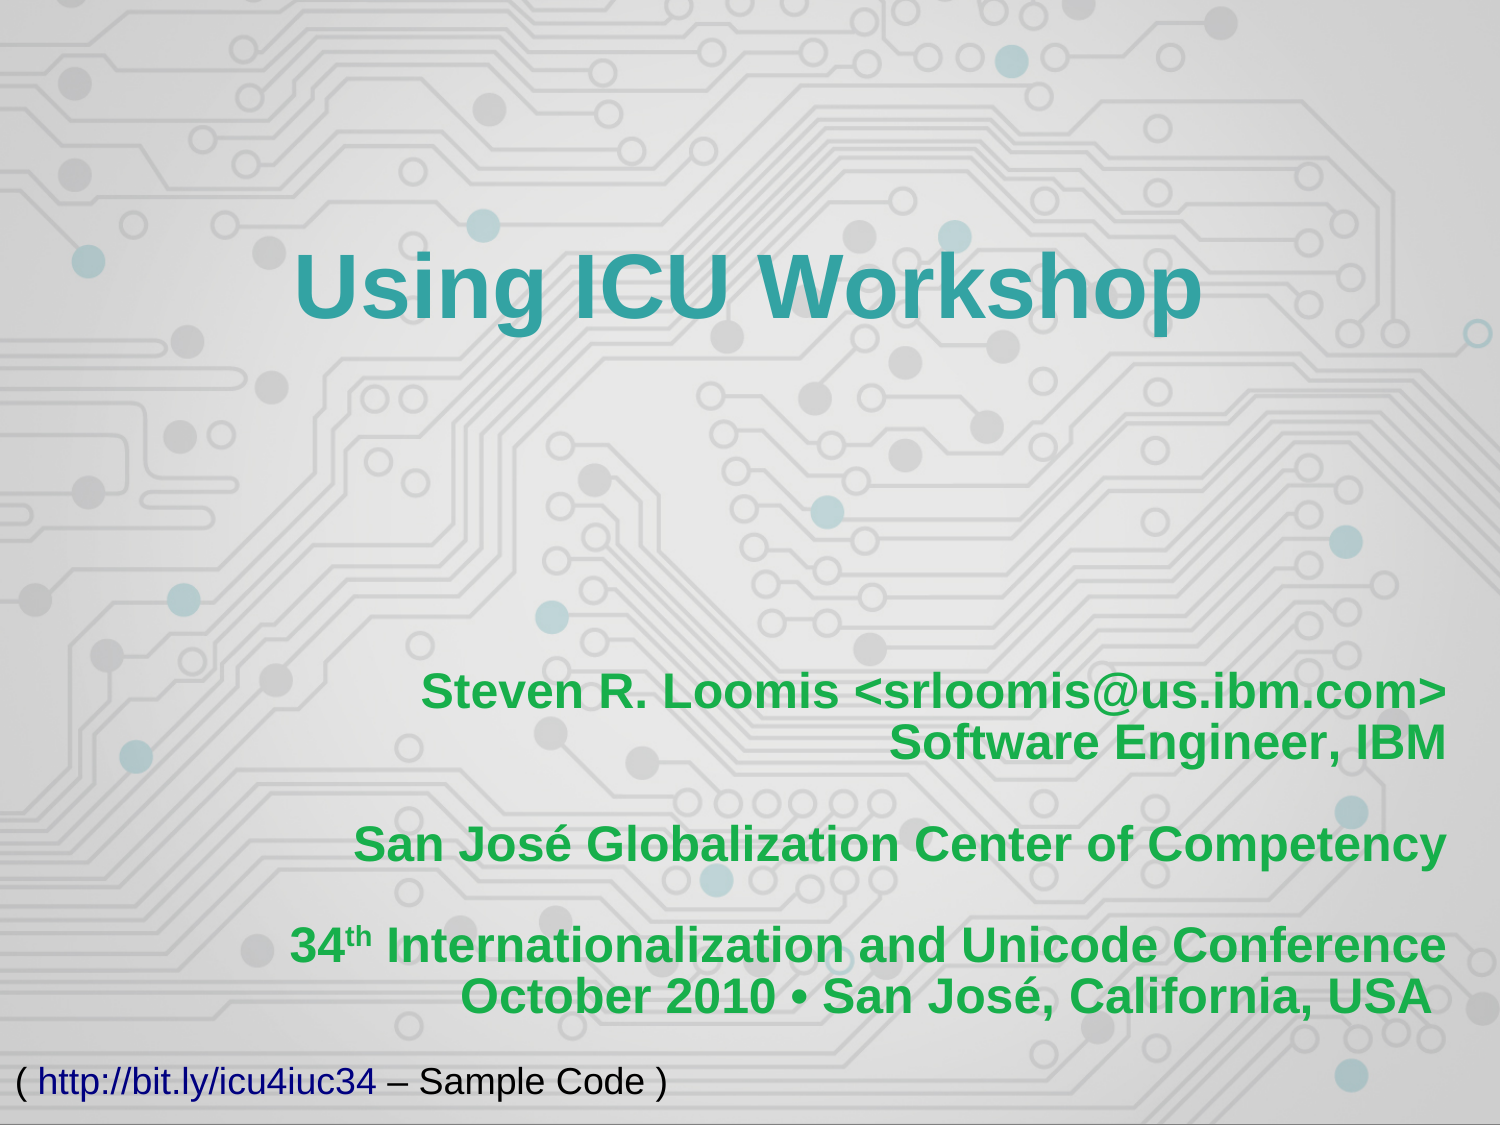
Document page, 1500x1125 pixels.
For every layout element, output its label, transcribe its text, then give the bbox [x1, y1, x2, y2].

picture [0, 0, 1500, 1124]
text_box ( http://bit.ly/icu4iuc34 – Sample Code ) [0, 1050, 713, 1110]
title Using ICU Workshop [75, 149, 1425, 338]
text_box Steven R. Loomis <srloomis@us.ibm.com> Software Engineer, IBM San José Globalization Center of Competency 34th Internationalization and Unicode Conference October 2010 • San José, California, USA [64, 600, 1463, 1023]
